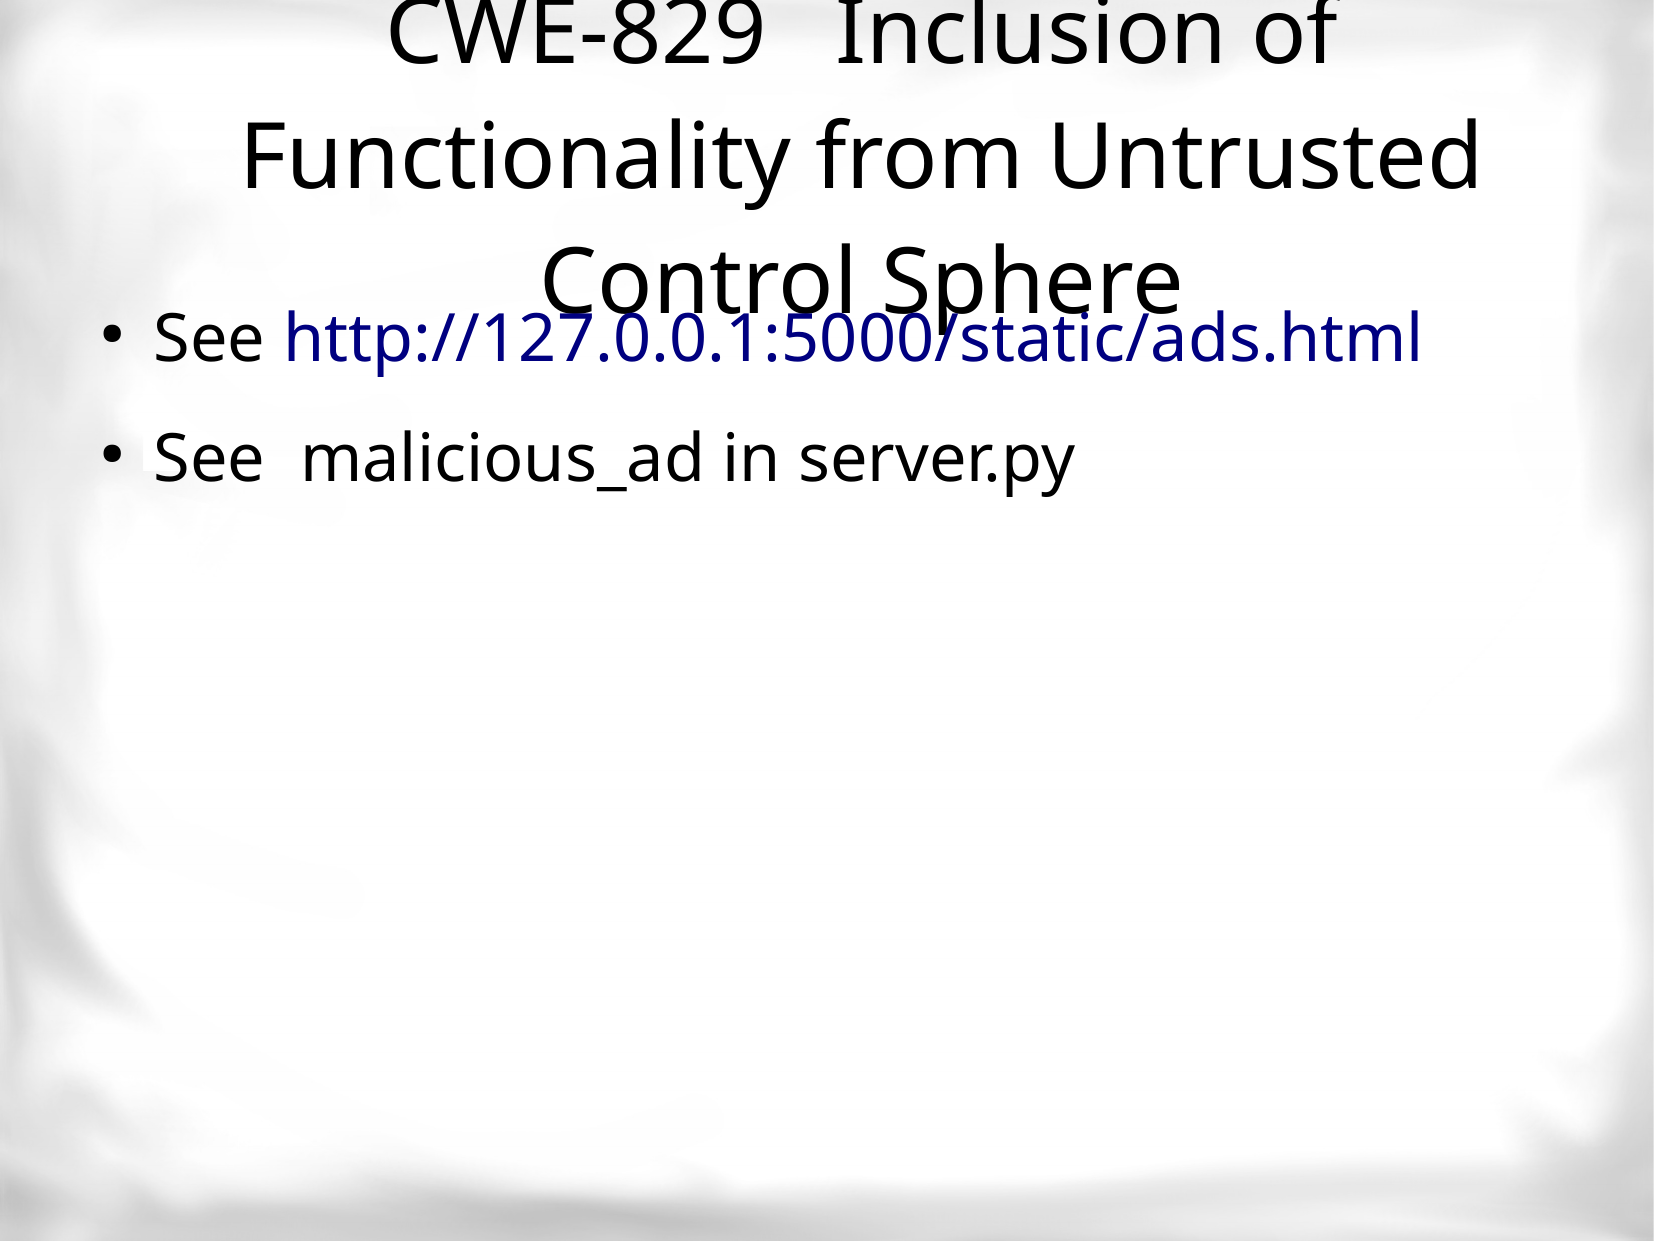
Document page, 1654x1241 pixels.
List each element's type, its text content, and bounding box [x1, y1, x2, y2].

title CWE-829 Inclusion of Functionality from Untrusted Control Sphere [82, 0, 1571, 290]
picture [0, 0, 1654, 1241]
list See http://127.0.0.1:5000/static/ads.html See malicious_ad in server.py [82, 290, 1571, 1010]
